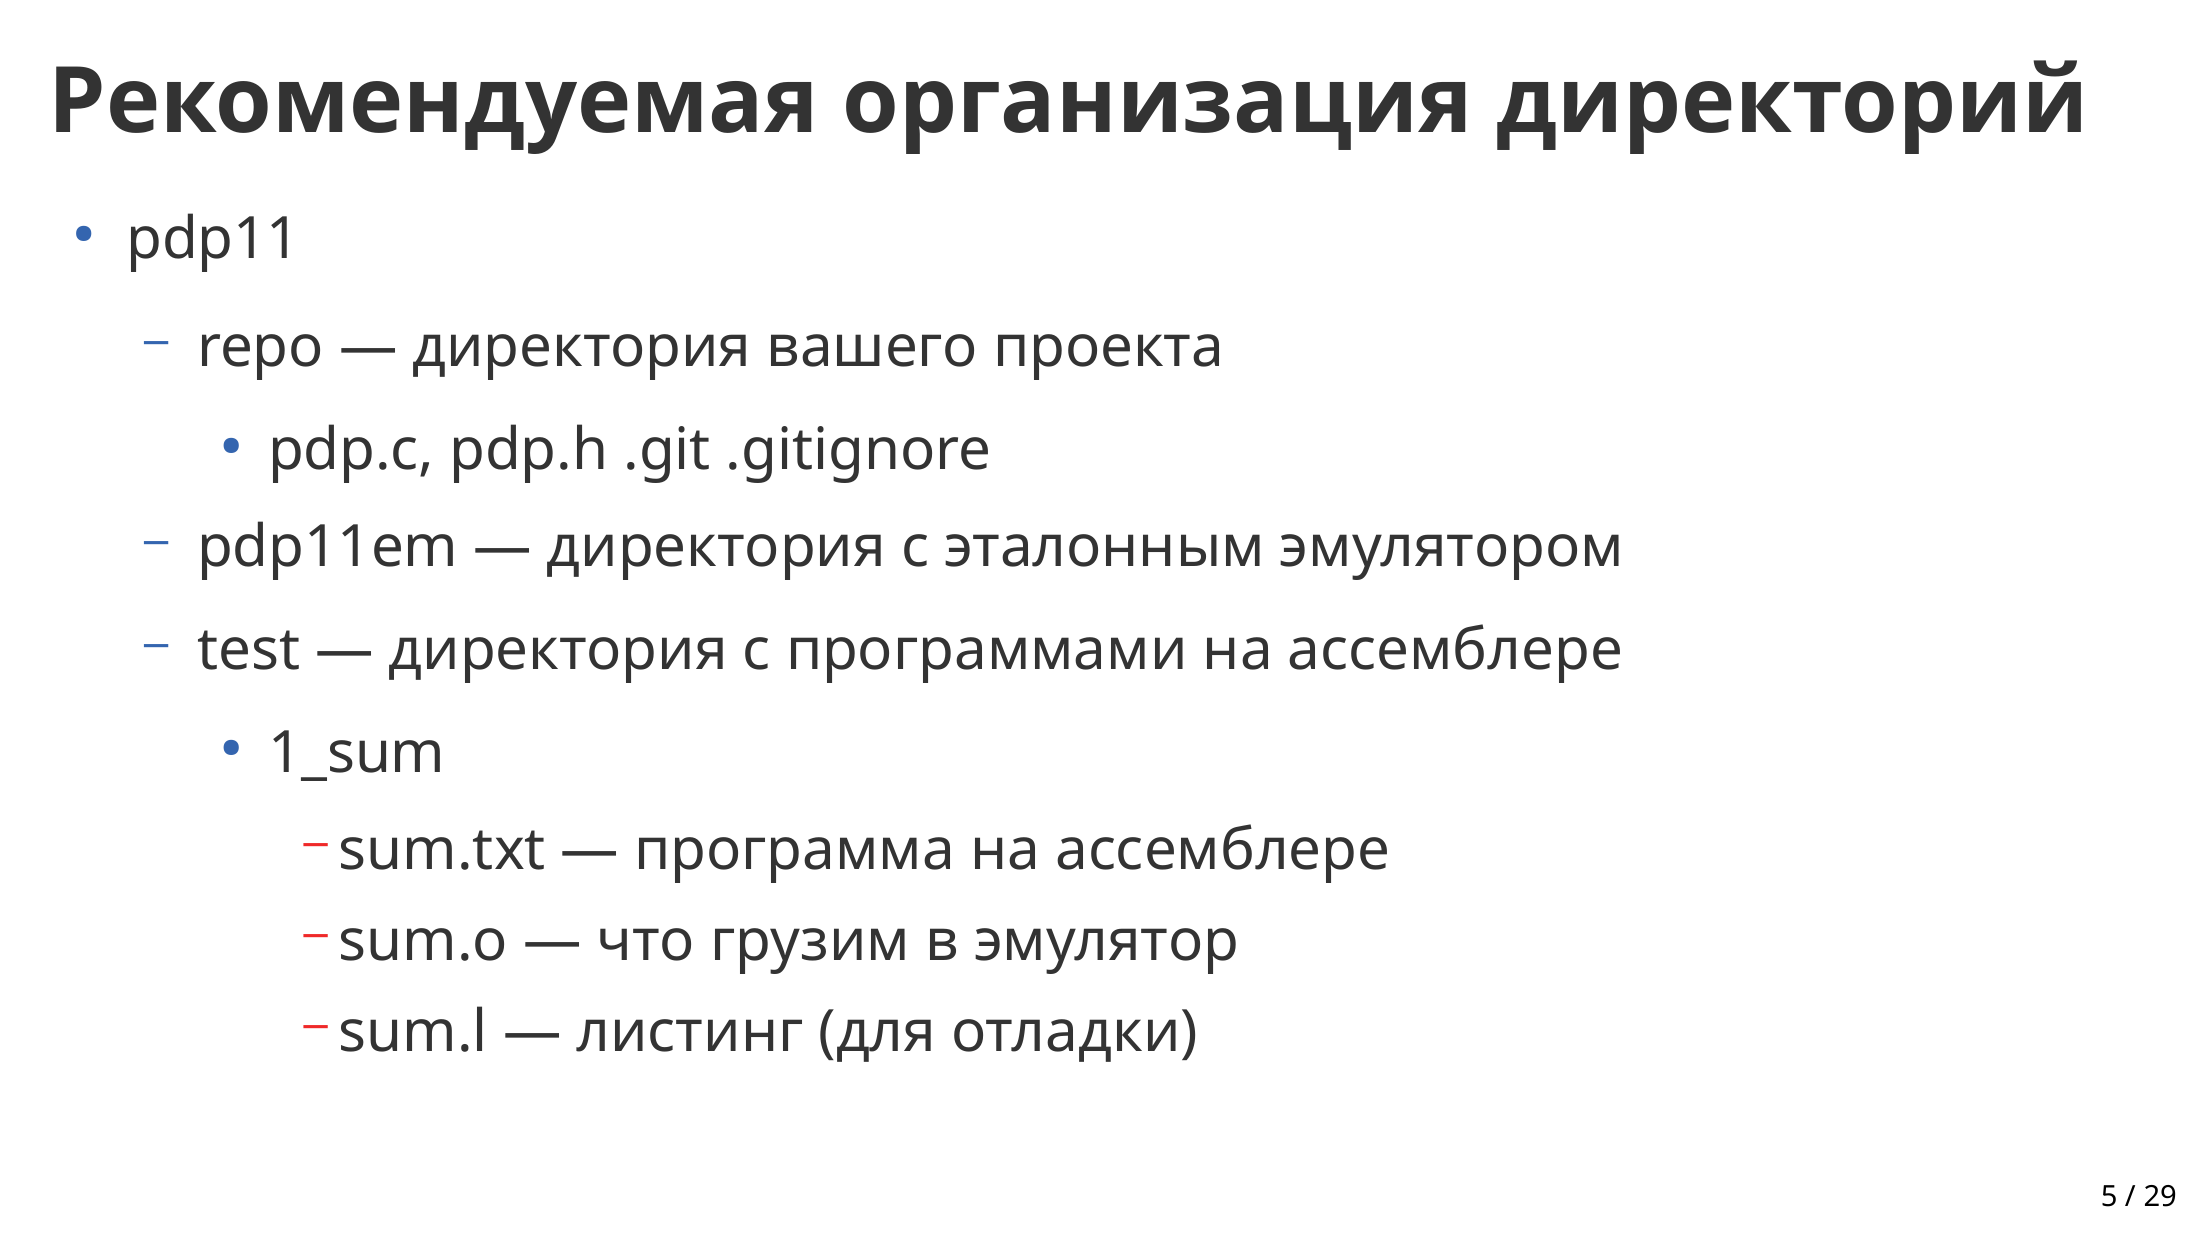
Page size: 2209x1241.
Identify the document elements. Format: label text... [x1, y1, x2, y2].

list pdp11 repo — директория вашего проекта pdp.c, pdp.h .git .gitignore pdp11em — директория с эталонным эмулятором test — директория с программами на ассемблере 1_sum sum.txt — программа на ассемблере sum.o — что грузим в эмулятор sum.l — листинг (для отладки) [55, 195, 1922, 1177]
title Рекомендуемая организация директорий [48, 34, 2174, 160]
